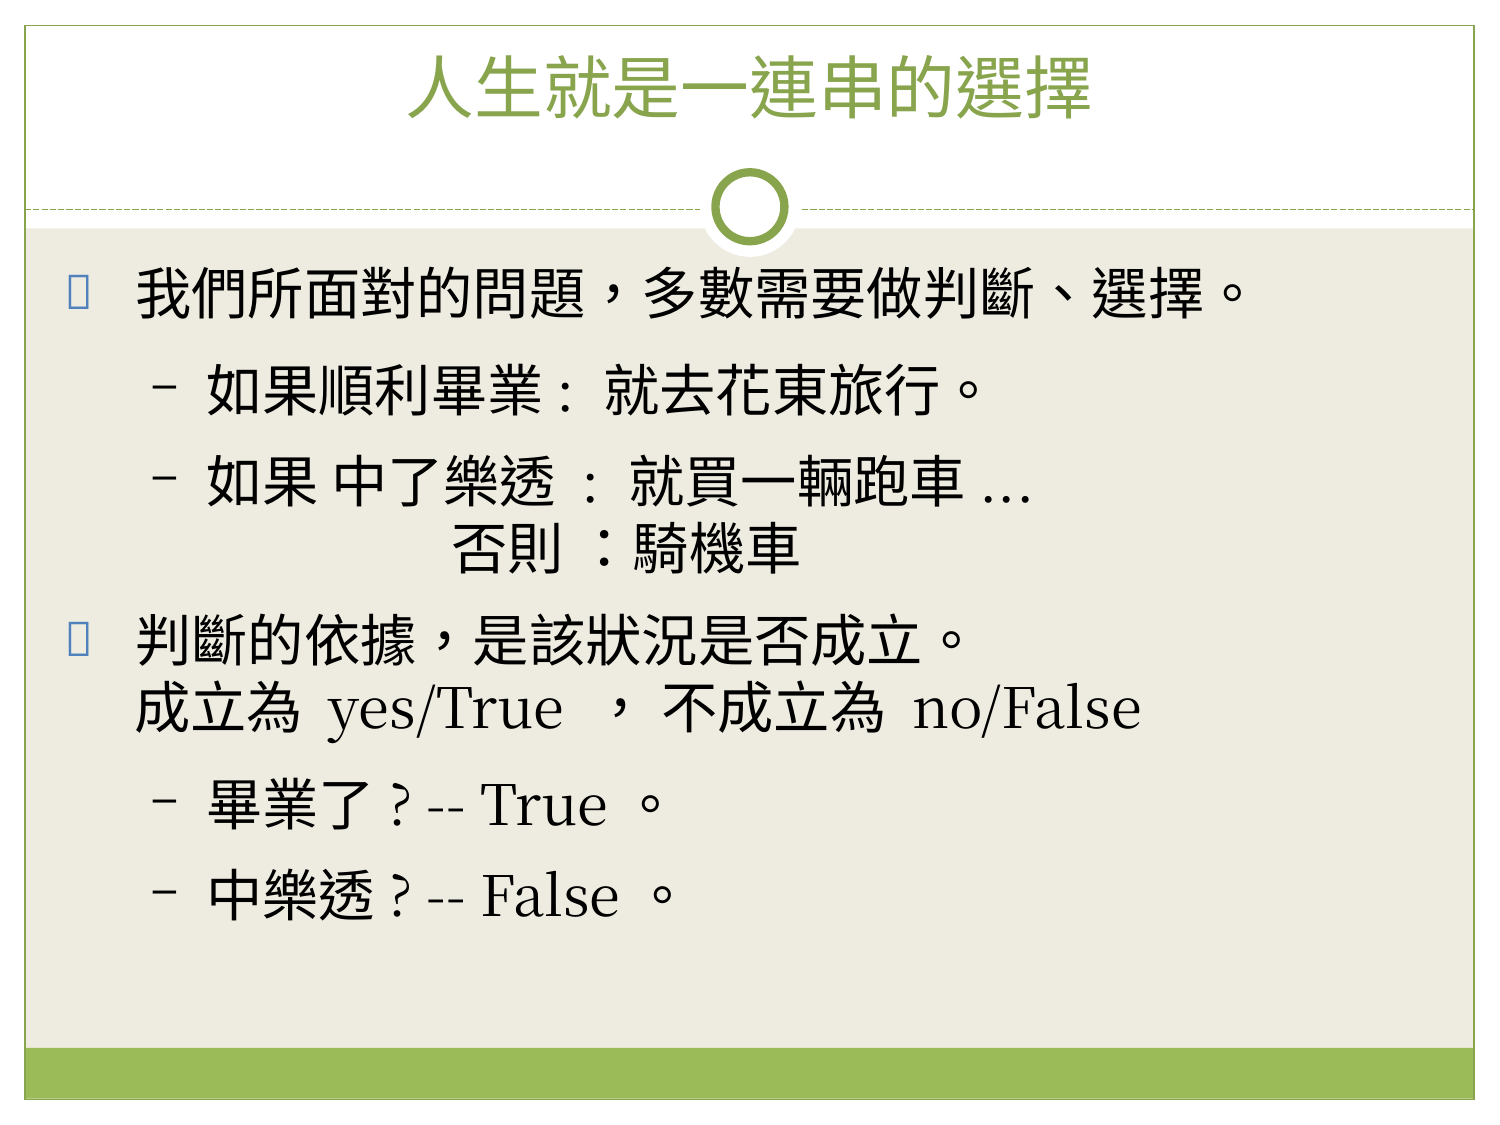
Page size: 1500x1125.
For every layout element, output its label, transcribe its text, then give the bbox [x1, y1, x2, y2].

title 人生就是一連串的選擇 [49, 37, 1450, 162]
list 我們所面對的問題，多數需要做判斷、選擇。 如果順利畢業: 就去花東旅行。 如果 中了樂透 : 就買一輛跑車... 否則 ：騎機車 判斷的依據，是該狀況是否成立。 成立為 yes/True ， 不成立為 no/False 畢業了? -- True。 中樂透? -- False。 [49, 250, 1445, 1047]
